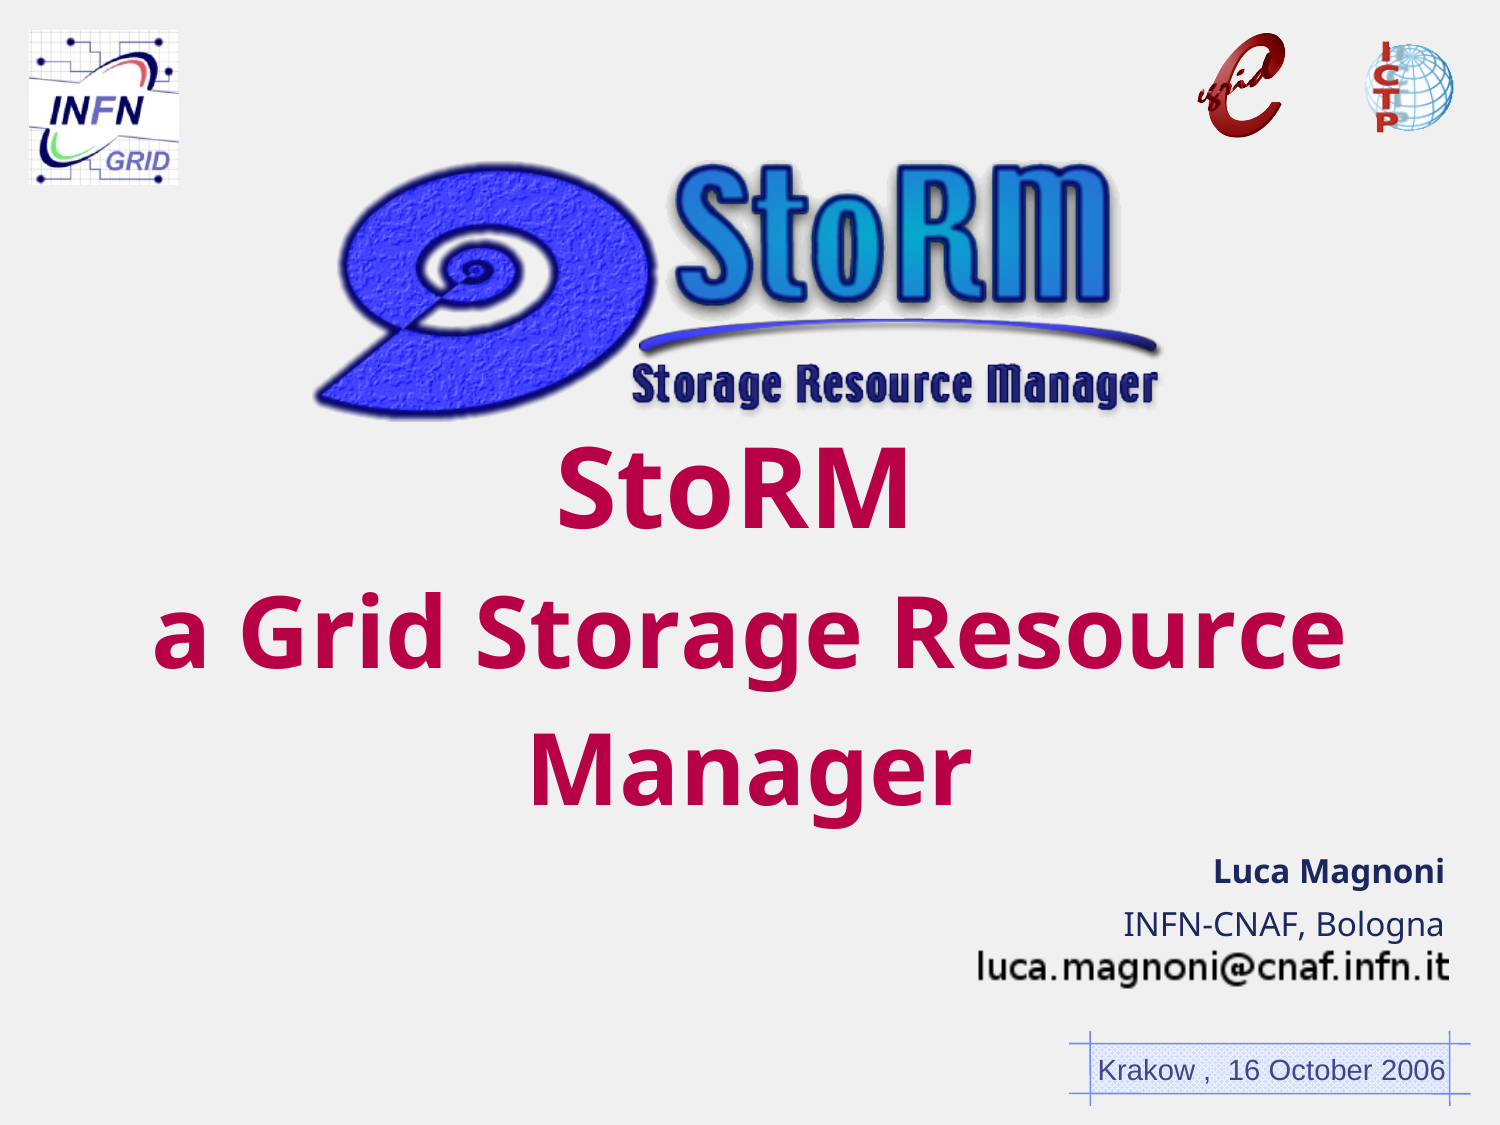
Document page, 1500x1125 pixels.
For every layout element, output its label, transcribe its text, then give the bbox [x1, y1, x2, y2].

picture [1091, 1045, 1448, 1092]
picture [975, 945, 1449, 991]
subtitle Luca Magnoni INFN-CNAF, Bologna [1080, 798, 1461, 996]
picture [312, 160, 1164, 422]
picture [1352, 30, 1465, 144]
picture [1163, 30, 1326, 153]
picture [29, 30, 179, 185]
title StoRM a Grid Storage Resource Manager [75, 463, 1426, 843]
